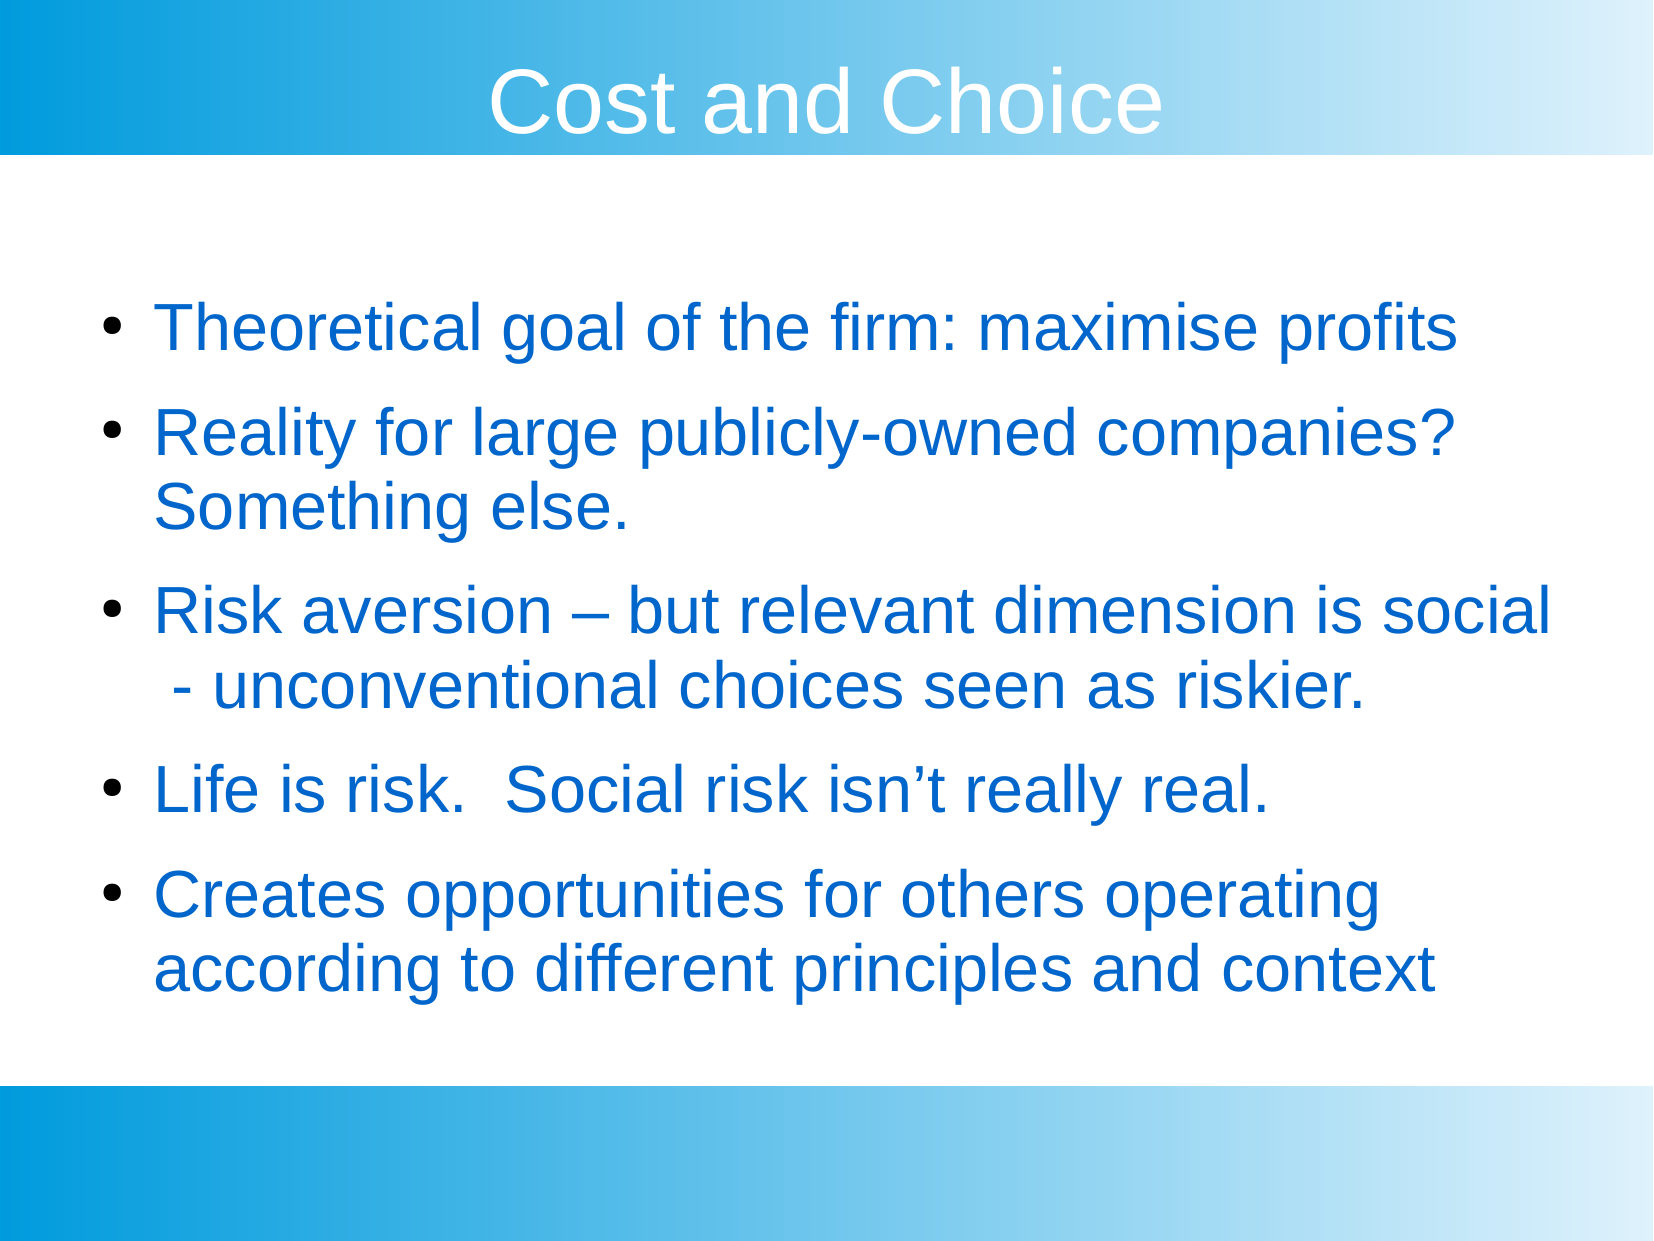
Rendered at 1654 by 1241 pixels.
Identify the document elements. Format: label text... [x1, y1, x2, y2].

list Theoretical goal of the firm: maximise profits Reality for large publicly-owned companies? Something else. Risk aversion – but relevant dimension is social - unconventional choices seen as riskier. Life is risk. Social risk isn’t really real. Creates opportunities for others operating according to different principles and context [82, 290, 1571, 1010]
title Cost and Choice [82, 49, 1571, 155]
